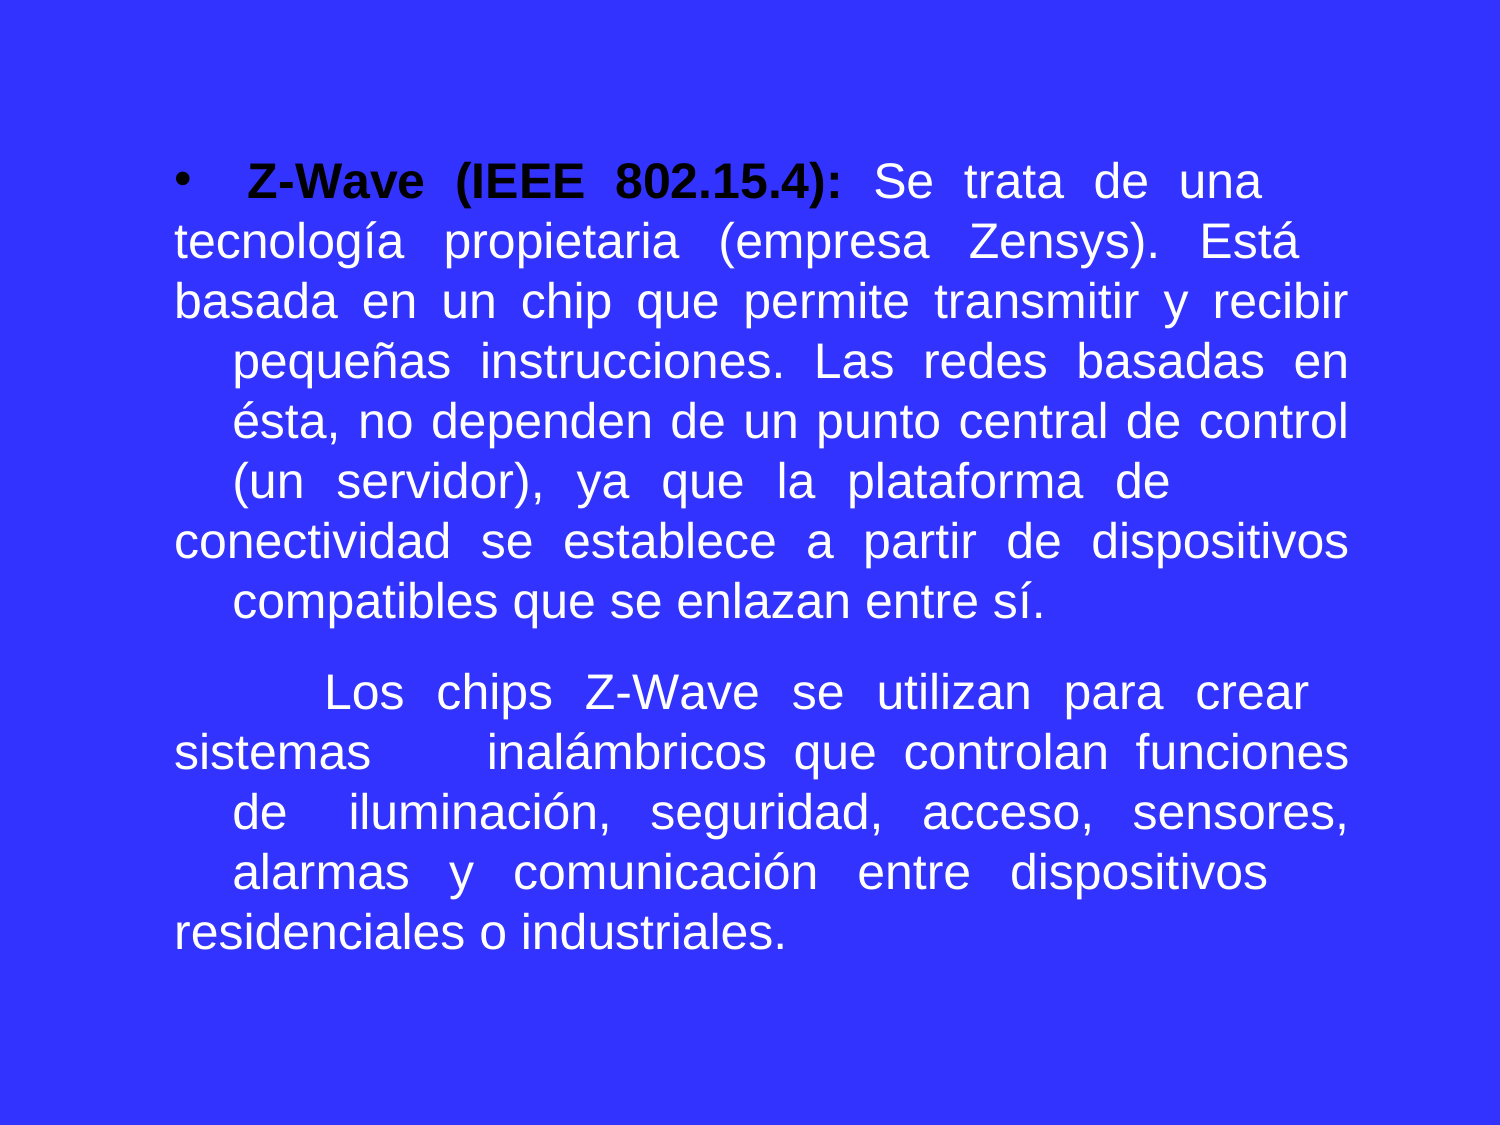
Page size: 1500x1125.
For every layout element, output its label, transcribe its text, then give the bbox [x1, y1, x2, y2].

text_box Z-Wave (IEEE 802.15.4): Se trata de una tecnología propietaria (empresa Zensys). Está basada en un chip que permite transmitir y recibir pequeñas instrucciones. Las redes basadas en ésta, no dependen de un punto central de control (un servidor), ya que la plataforma de conectividad se establece a partir de dispositivos compatibles que se enlazan entre sí. Los chips Z-Wave se utilizan para crear sistemas inalámbricos que controlan funciones de iluminación, seguridad, acceso, sensores, alarmas y comunicación entre dispositivos residenciales o industriales. [159, 140, 1365, 968]
